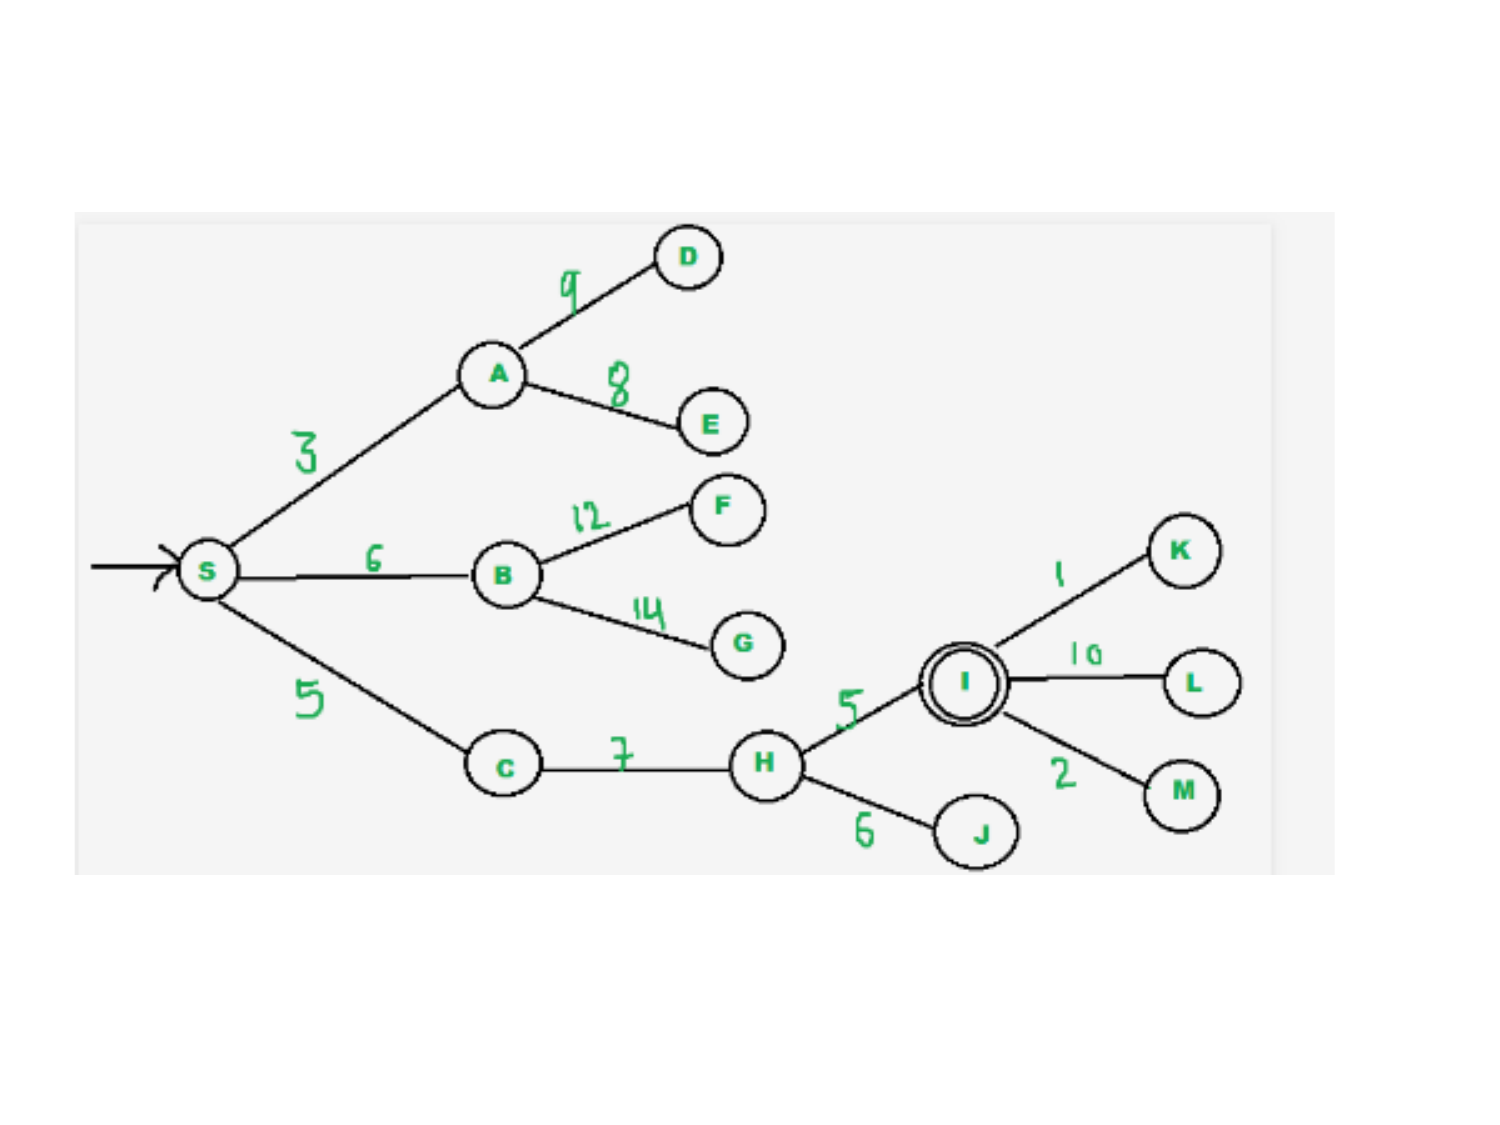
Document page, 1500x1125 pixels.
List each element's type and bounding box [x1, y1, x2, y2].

picture [74, 212, 1335, 875]
